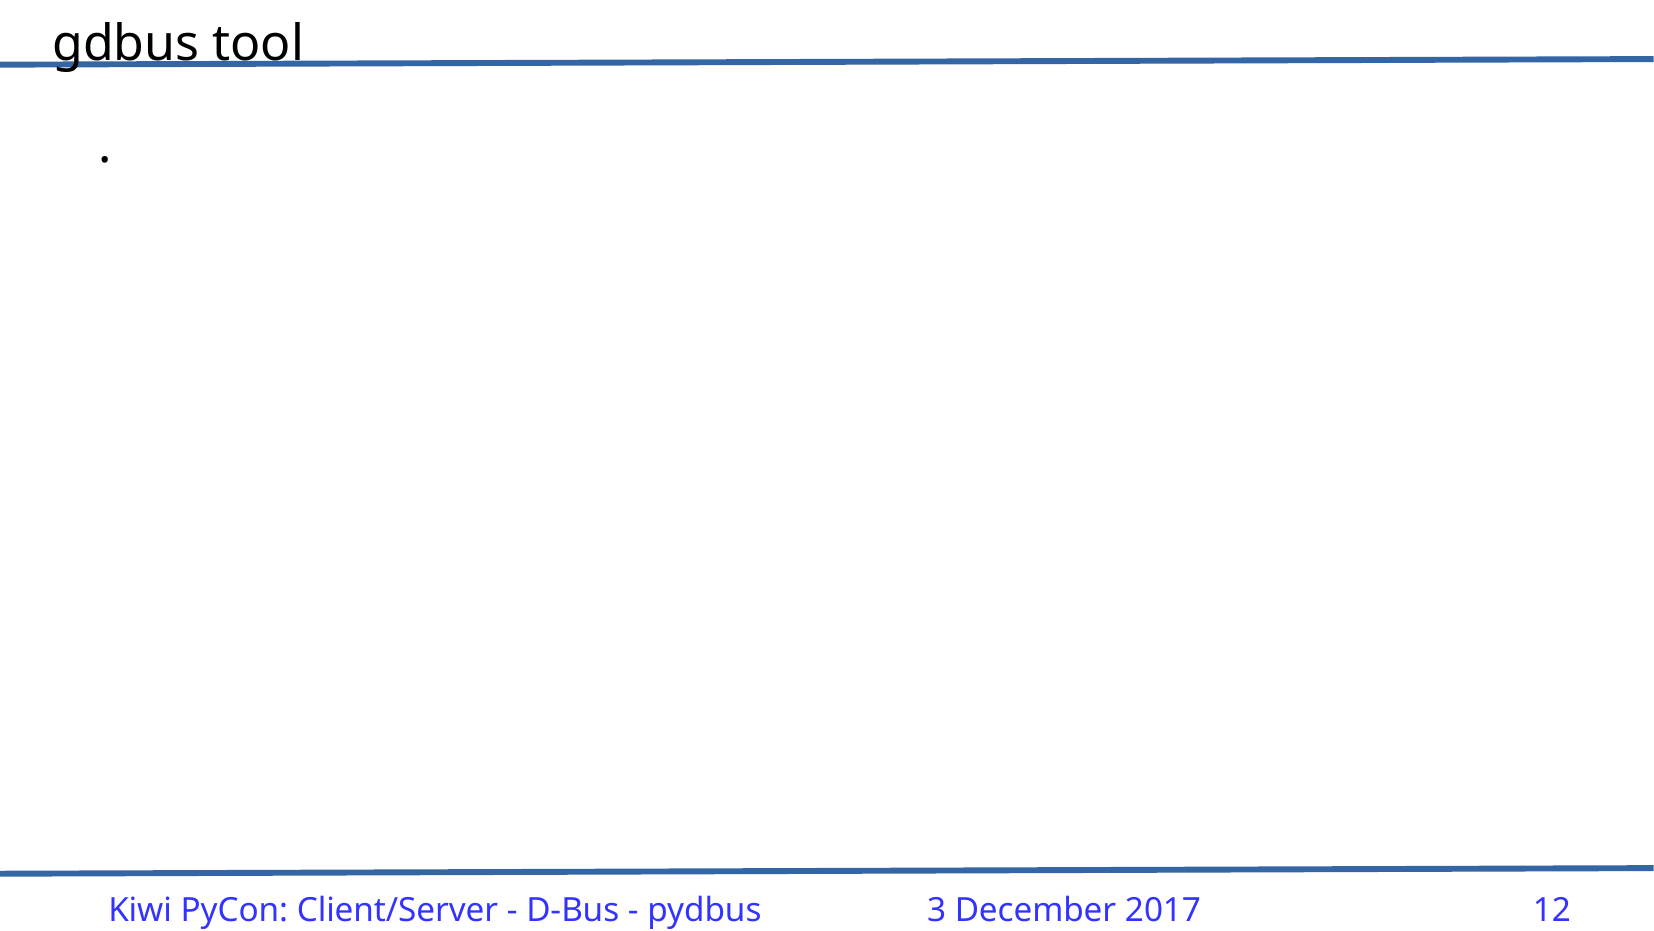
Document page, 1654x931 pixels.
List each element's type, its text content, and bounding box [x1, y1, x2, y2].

text_box . [84, 101, 1586, 750]
text_box gdbus tool [37, 0, 1540, 76]
